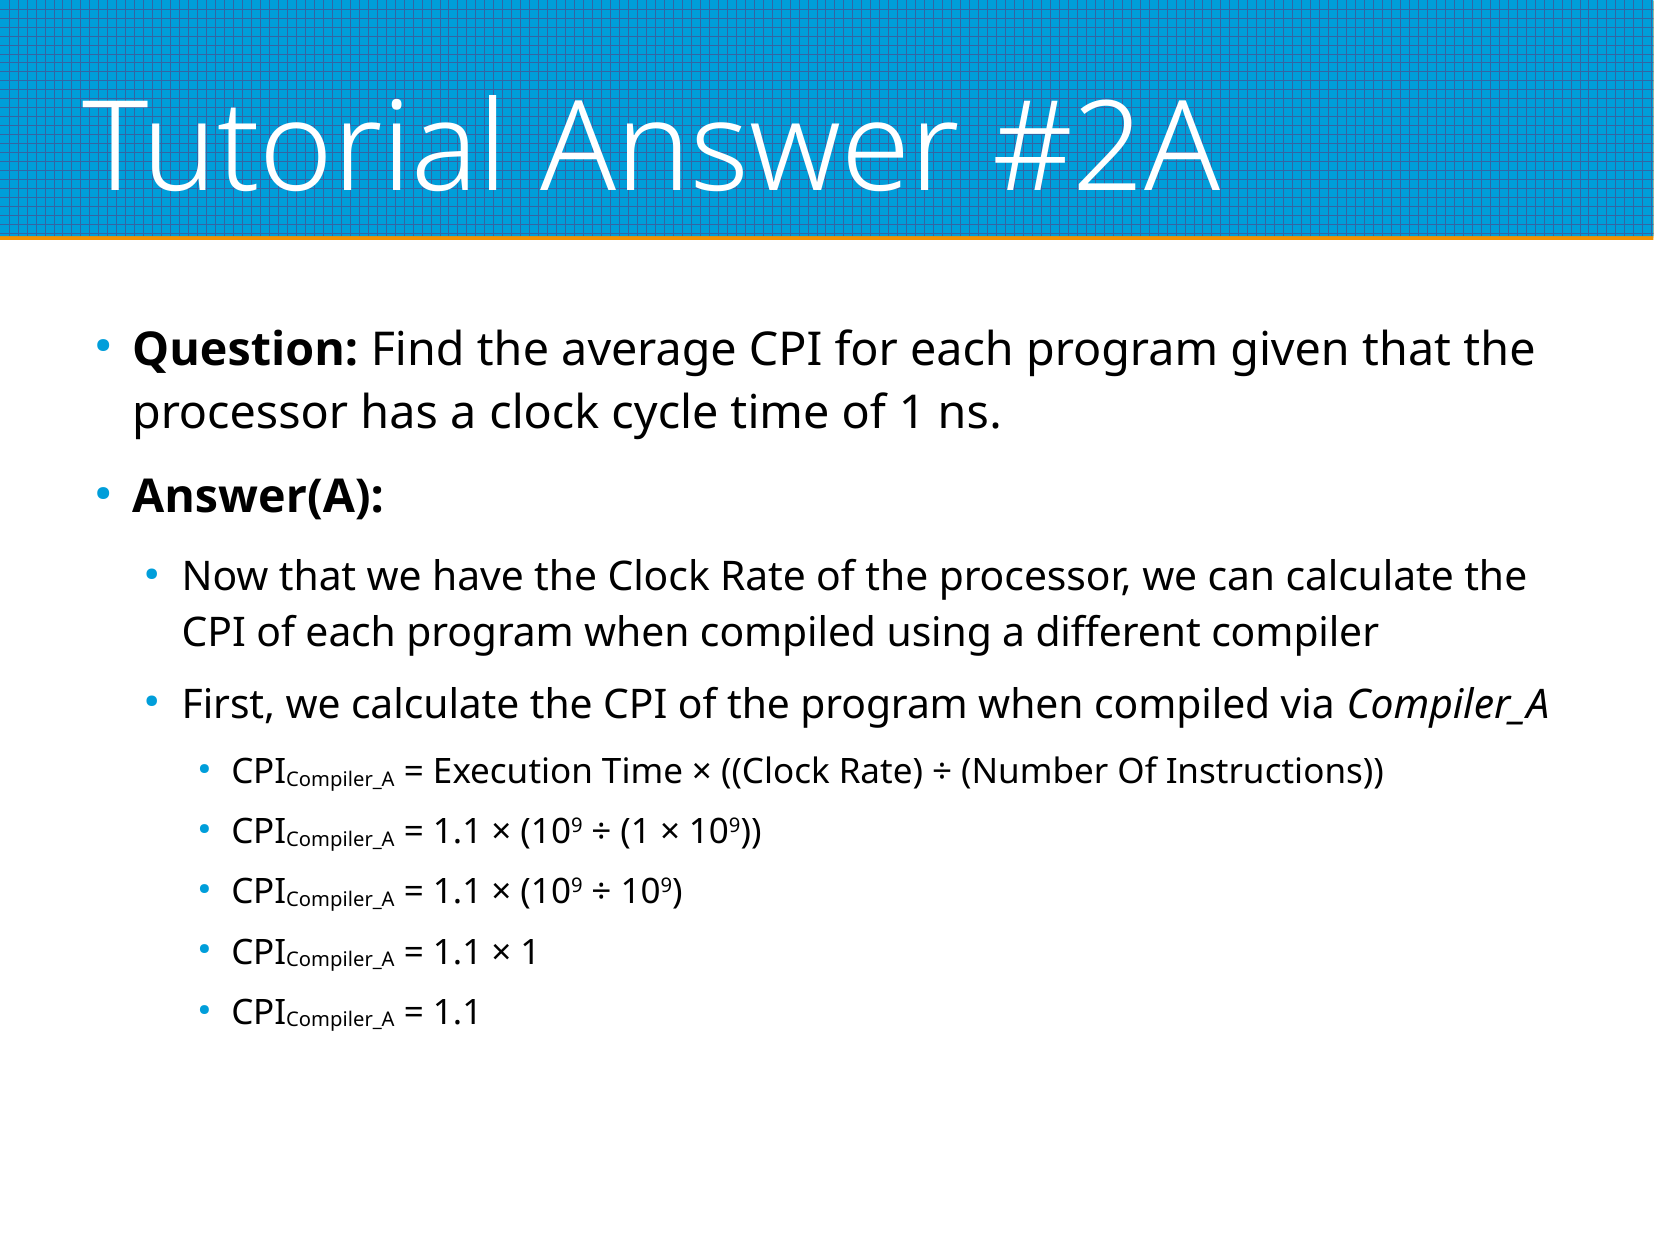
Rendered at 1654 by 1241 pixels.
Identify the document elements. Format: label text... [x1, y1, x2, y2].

title Tutorial Answer #2A [82, 19, 1571, 227]
list Question: Find the average CPI for each program given that the processor has a clock cycle time of 1 ns. Answer(A): Now that we have the Clock Rate of the processor, we can calculate the CPI of each program when compiled using a different compiler First, we calculate the CPI of the program when compiled via Compiler_A CPICompiler_A = Execution Time × ((Clock Rate) ÷ (Number Of Instructions)) CPICompiler_A = 1.1 × (109 ÷ (1 × 109)) CPICompiler_A = 1.1 × (109 ÷ 109) CPICompiler_A = 1.1 × 1 CPICompiler_A = 1.1 [82, 314, 1563, 1081]
